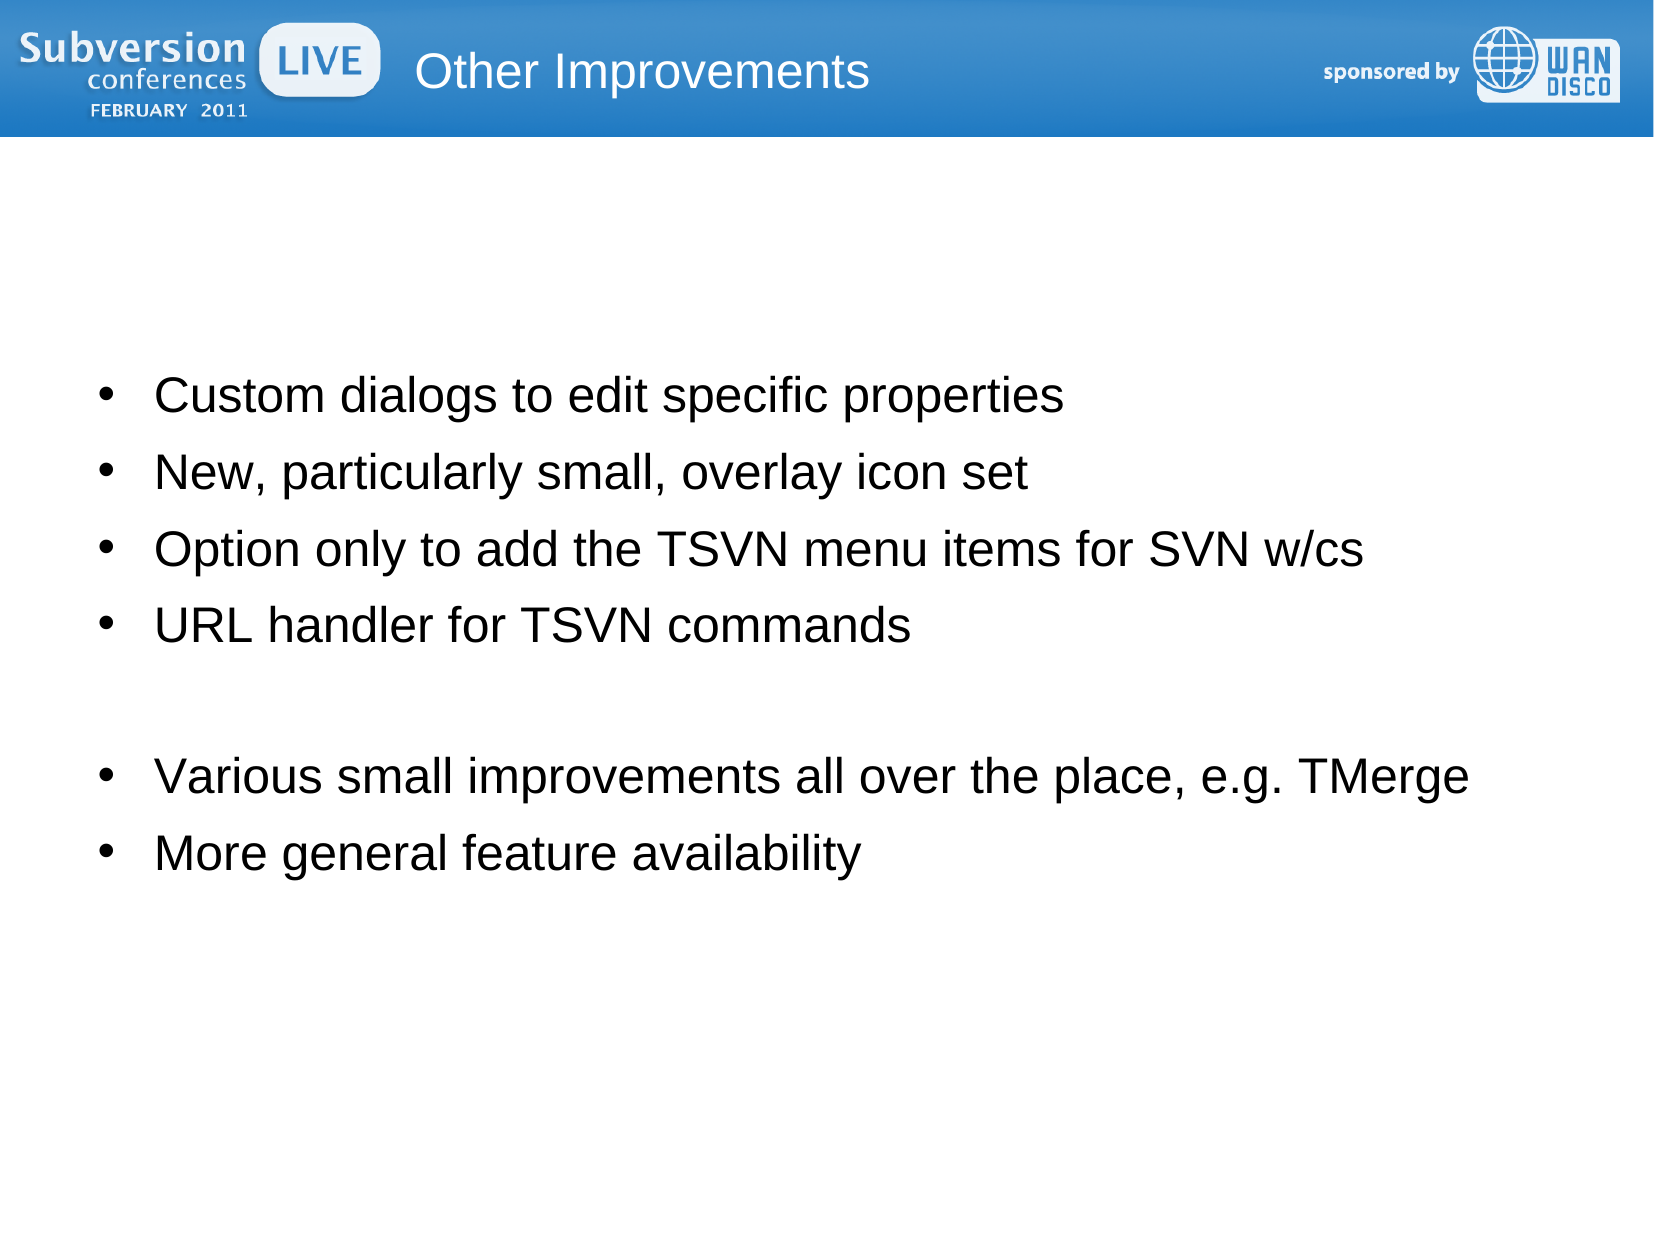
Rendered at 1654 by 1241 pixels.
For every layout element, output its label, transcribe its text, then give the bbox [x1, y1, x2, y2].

picture [1296, 0, 1654, 137]
picture [0, 0, 399, 137]
title Other Improvements [399, 0, 1296, 146]
list Custom dialogs to edit specific properties New, particularly small, overlay icon set Option only to add the TSVN menu items for SVN w/cs URL handler for TSVN commands Various small improvements all over the place, e.g. TMerge More general feature availability [82, 355, 1571, 1123]
